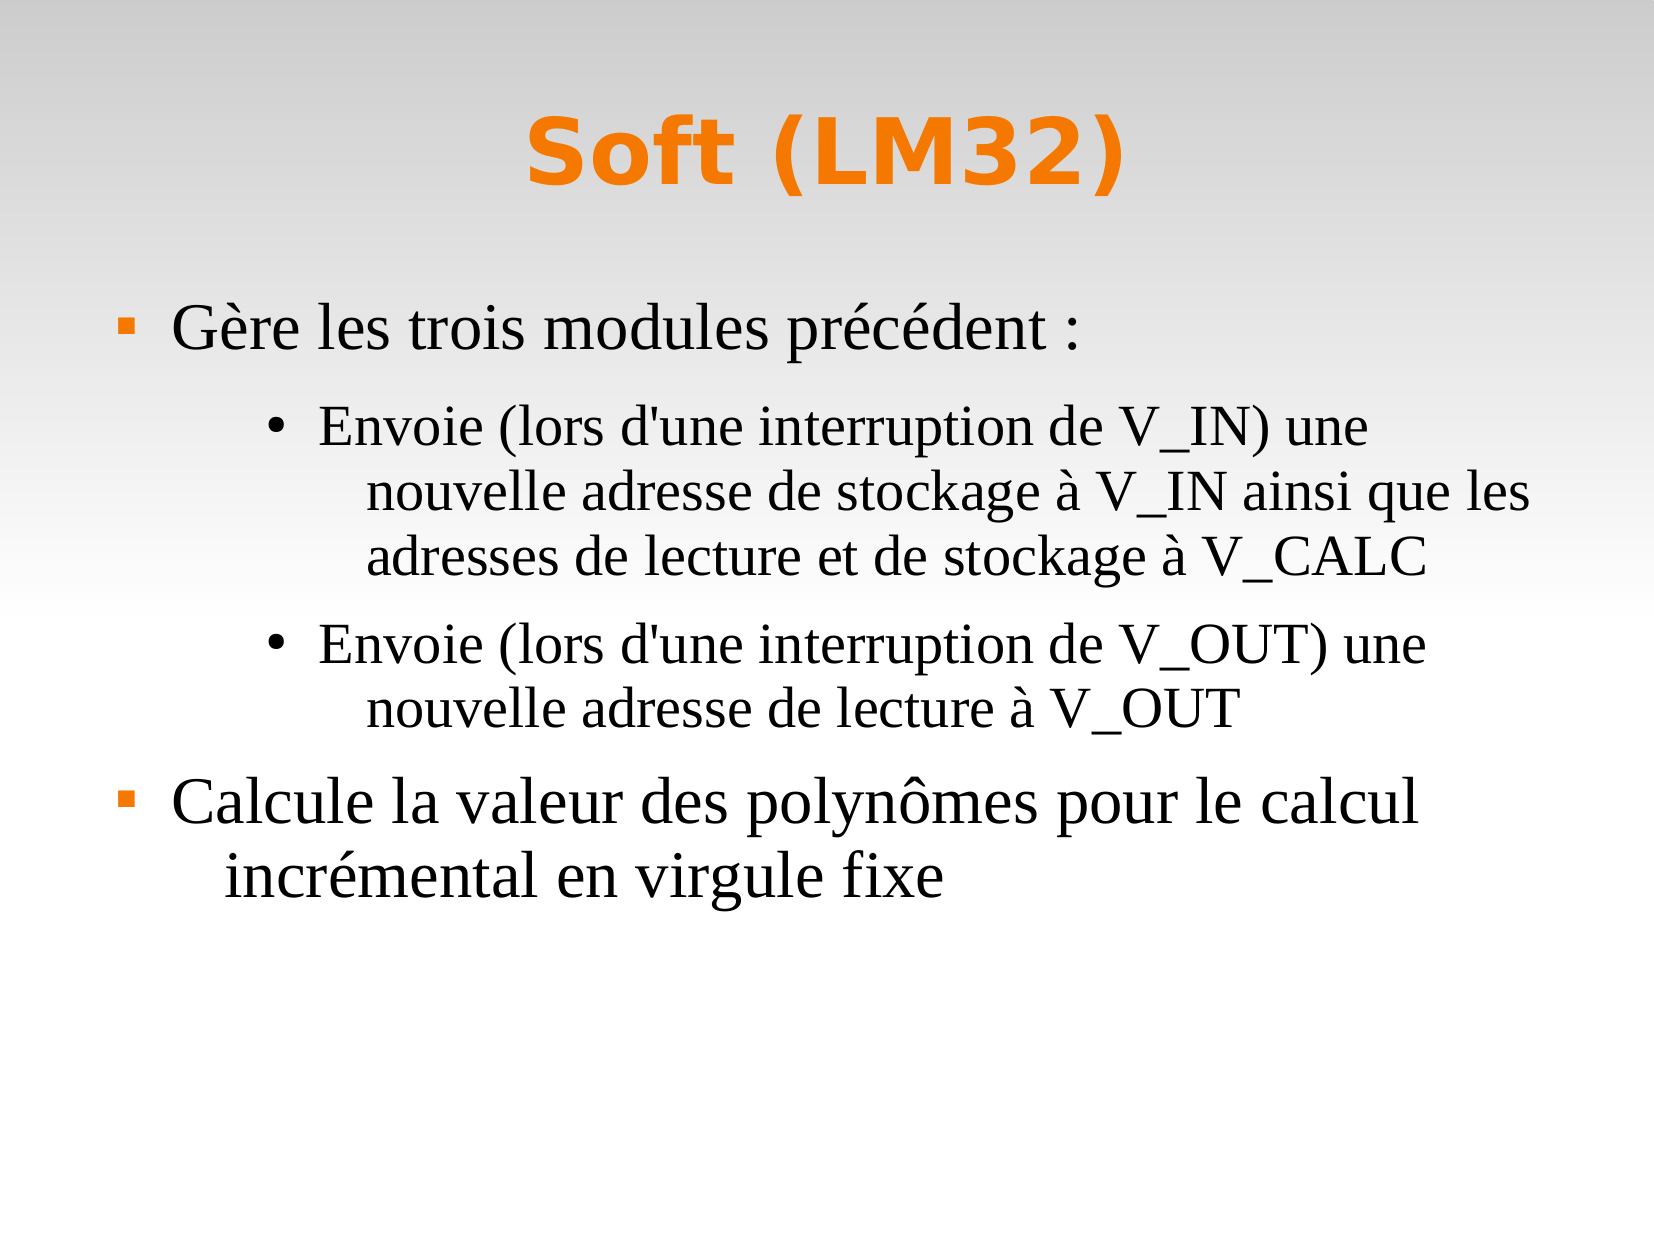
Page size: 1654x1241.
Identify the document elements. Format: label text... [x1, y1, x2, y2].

title Soft (LM32) [82, 49, 1571, 257]
list Gère les trois modules précédent : Envoie (lors d'une interruption de V_IN) une nouvelle adresse de stockage à V_IN ainsi que les adresses de lecture et de stockage à V_CALC Envoie (lors d'une interruption de V_OUT) une nouvelle adresse de lecture à V_OUT Calcule la valeur des polynômes pour le calcul incrémental en virgule fixe [82, 290, 1571, 1109]
